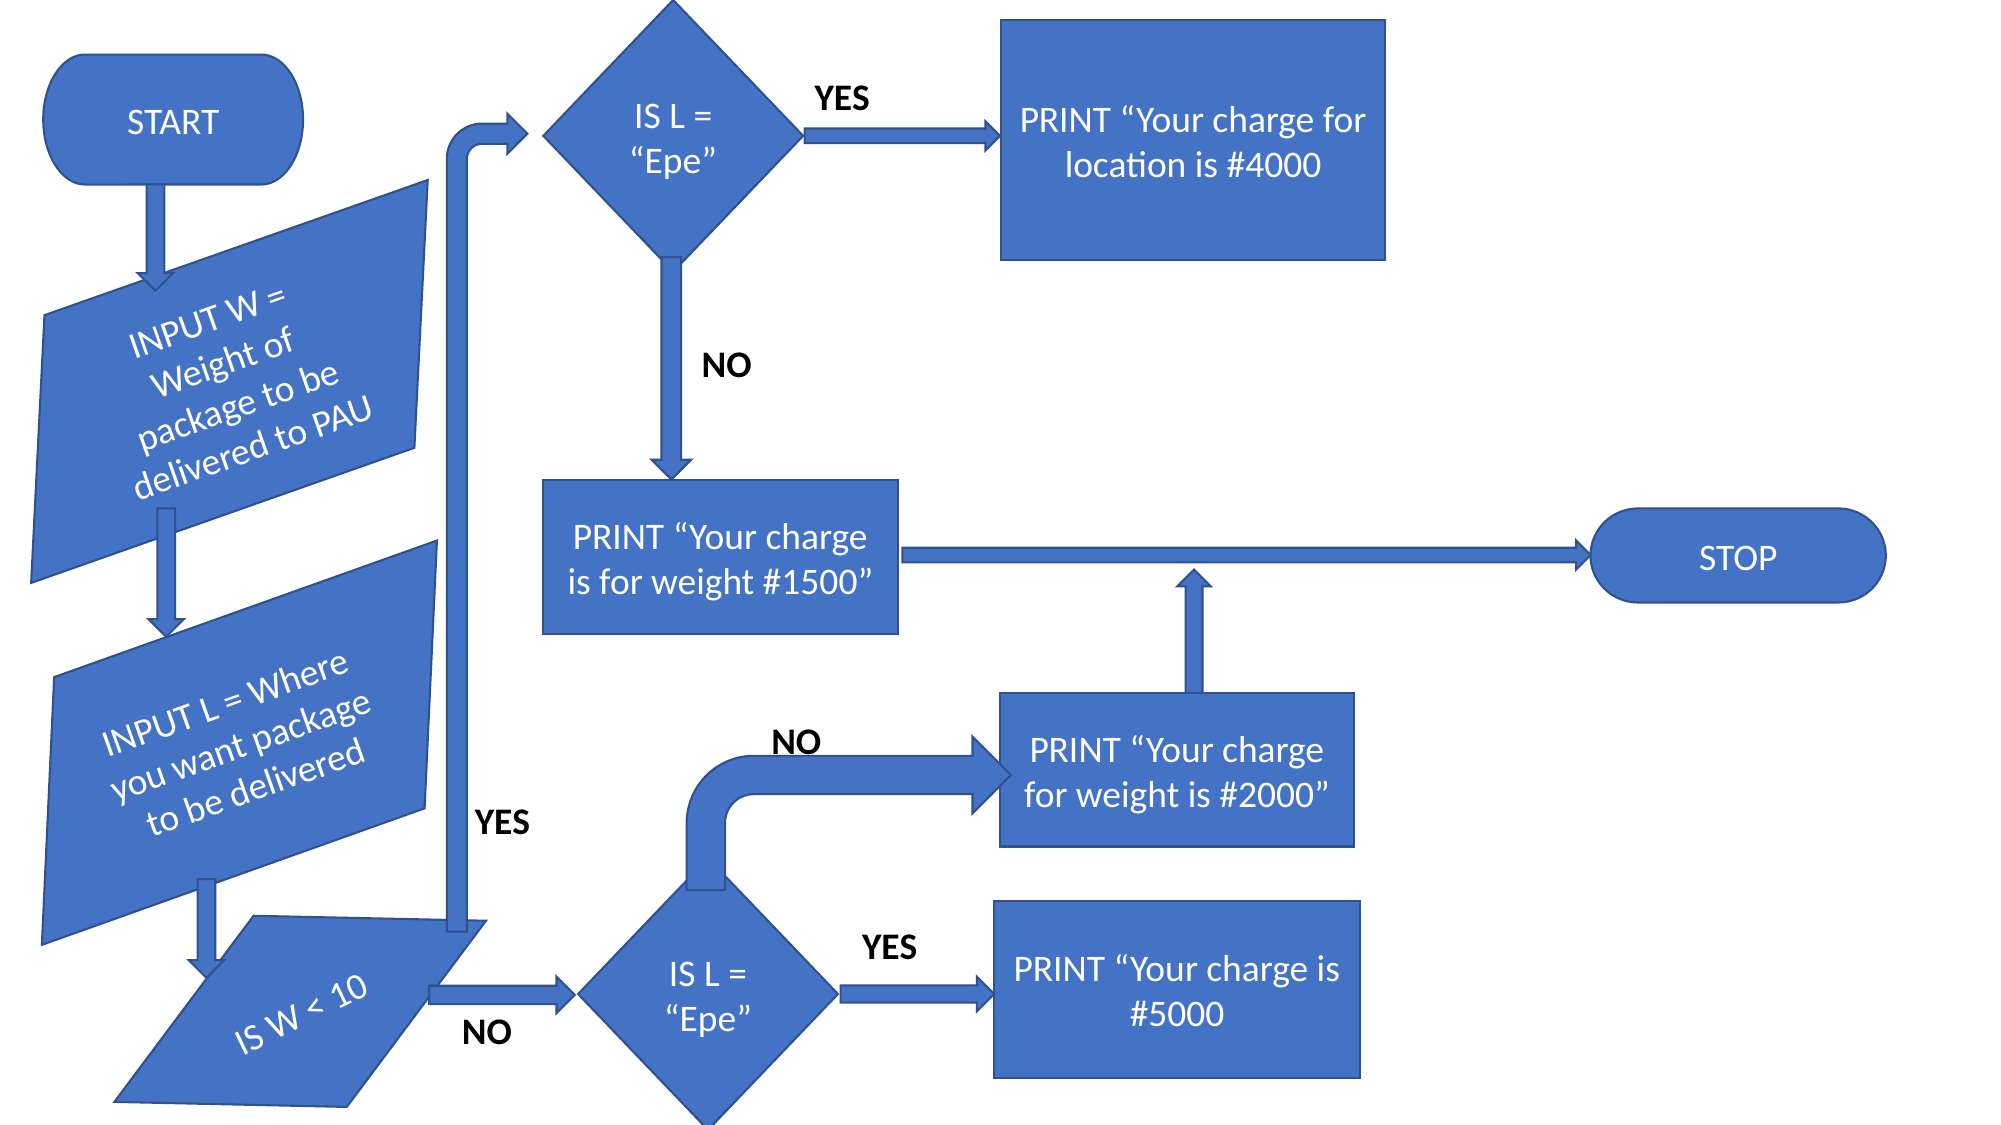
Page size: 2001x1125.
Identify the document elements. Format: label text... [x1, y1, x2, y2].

text_box [446, 113, 528, 932]
text_box INPUT W = Weight of package to be delivered to PAU [31, 179, 428, 583]
text_box [686, 736, 1011, 891]
text_box YES [799, 64, 950, 126]
text_box [429, 976, 575, 1005]
text_box [1177, 569, 1211, 693]
text_box [651, 257, 692, 480]
text_box STOP [1590, 508, 1886, 603]
text_box IS W < 10 [114, 915, 487, 1107]
text_box PRINT “Your charge for weight is #2000” [1000, 693, 1354, 846]
text_box PRINT “Your charge is #5000 [994, 901, 1360, 1078]
text_box [137, 184, 174, 291]
text_box [840, 976, 995, 1012]
text_box START [43, 54, 304, 185]
text_box [902, 540, 1590, 570]
text_box [804, 121, 1001, 151]
text_box YES [459, 789, 606, 850]
text_box NO [686, 332, 826, 394]
text_box [188, 879, 225, 978]
text_box NO [756, 709, 905, 770]
text_box IS L = “Epe” [578, 876, 838, 1125]
text_box IS L = “Epe” [543, 0, 804, 263]
text_box YES [847, 914, 993, 976]
text_box NO [446, 999, 626, 1062]
text_box [148, 508, 184, 637]
text_box INPUT L = Where you want package to be delivered [41, 540, 437, 945]
text_box PRINT “Your charge for location is #4000 [1001, 20, 1385, 260]
text_box PRINT “Your charge is for weight #1500” [543, 480, 898, 634]
